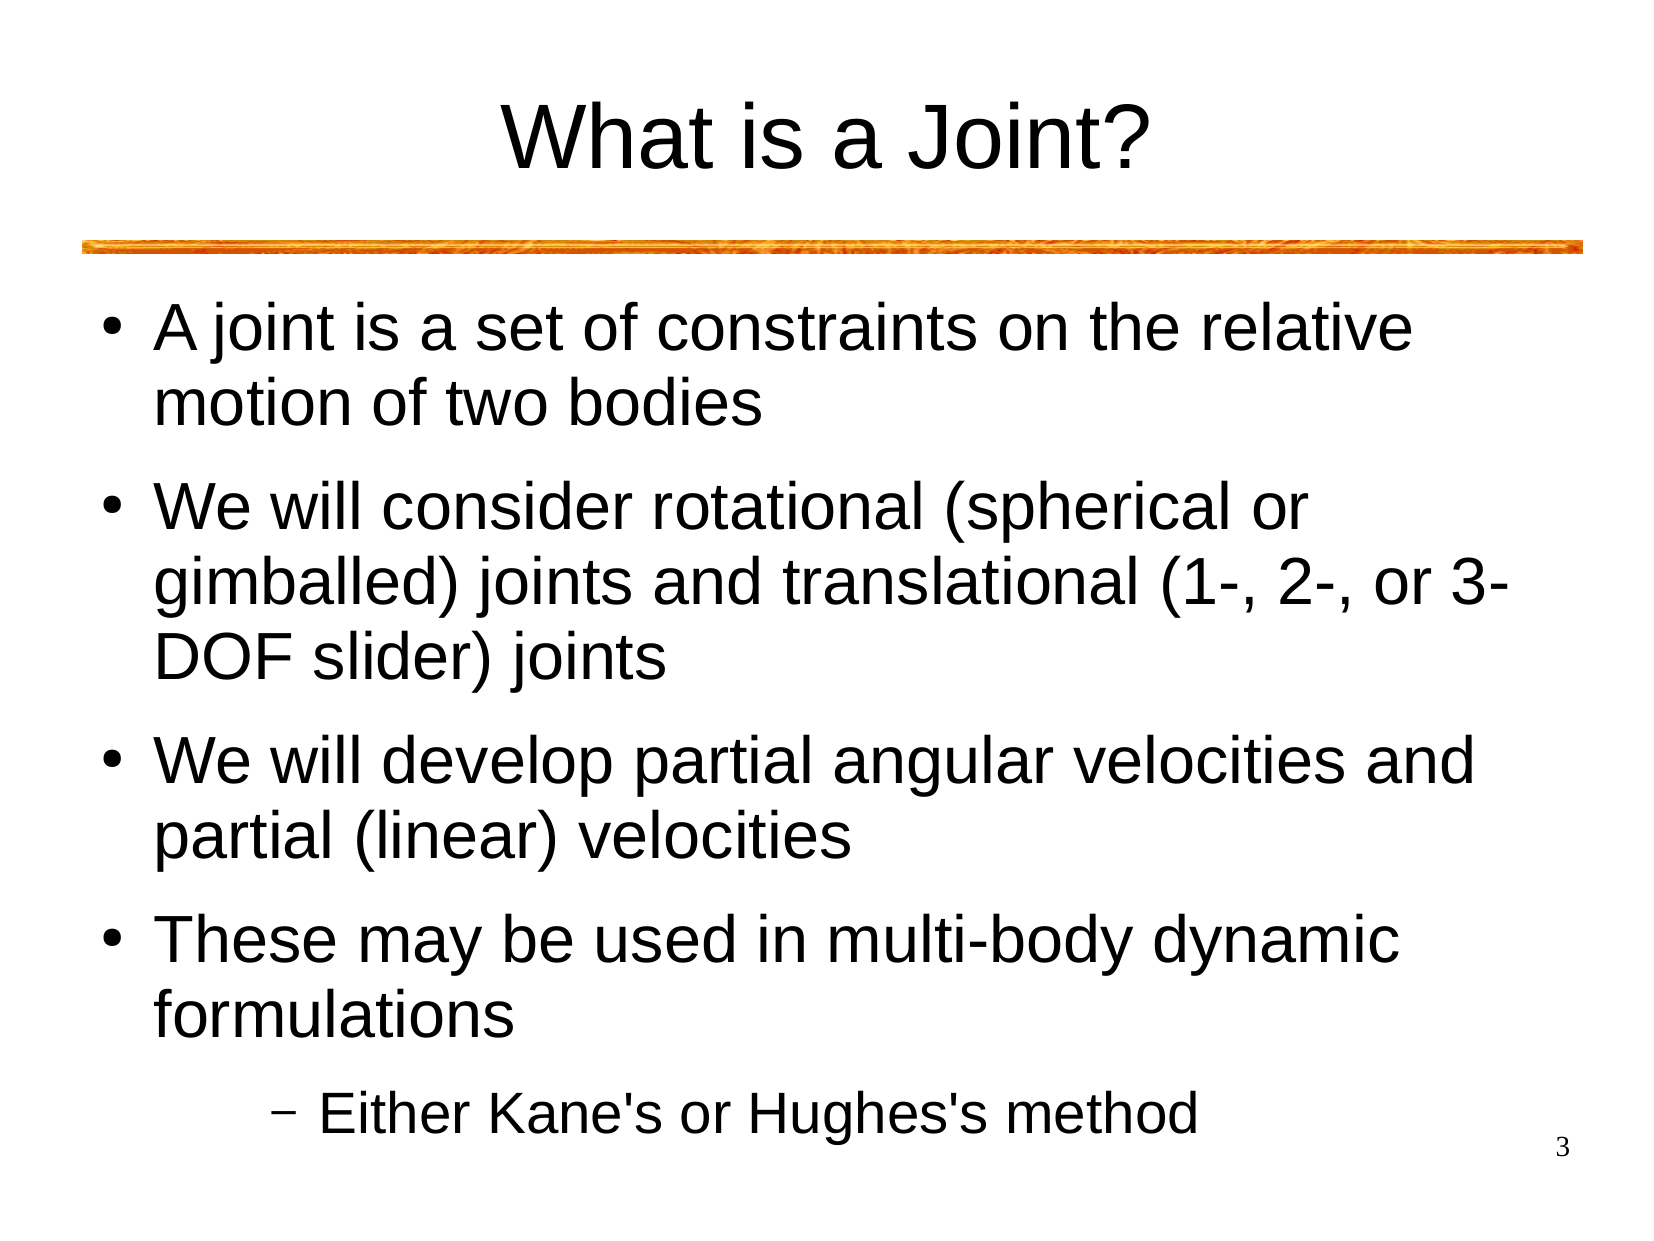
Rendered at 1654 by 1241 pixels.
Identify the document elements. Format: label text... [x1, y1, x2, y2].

picture [82, 240, 1583, 254]
list A joint is a set of constraints on the relative motion of two bodies We will consider rotational (spherical or gimballed) joints and translational (1-, 2-, or 3-DOF slider) joints We will develop partial angular velocities and partial (linear) velocities These may be used in multi-body dynamic formulations Either Kane's or Hughes's method [82, 290, 1571, 1145]
title What is a Joint? [82, 49, 1571, 226]
